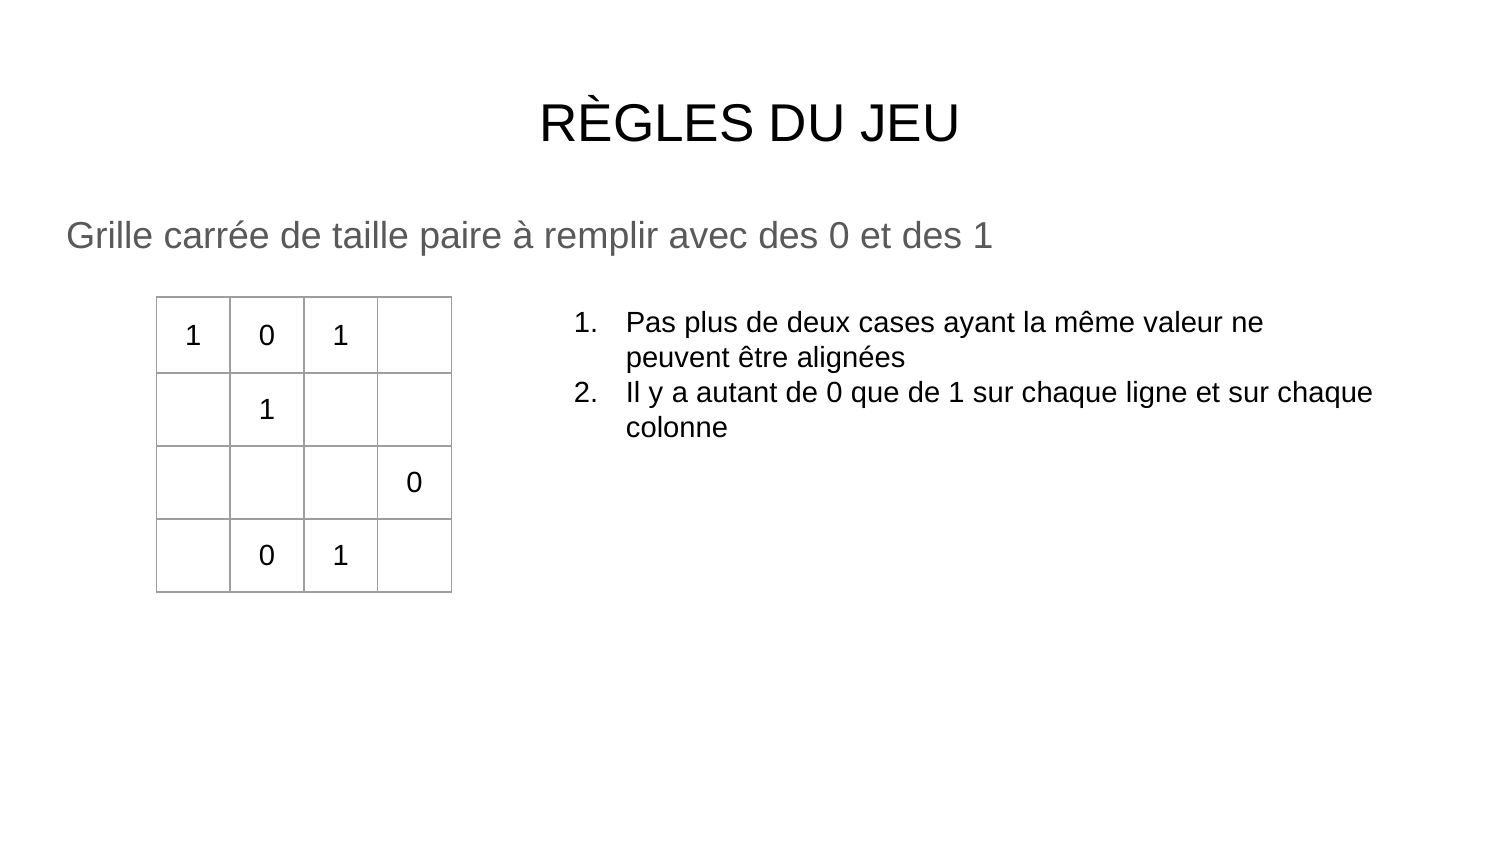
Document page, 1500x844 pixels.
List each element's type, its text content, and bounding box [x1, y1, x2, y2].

table_header 0 [231, 298, 303, 372]
table_cell 1 [305, 520, 377, 591]
table_cell 0 [378, 447, 451, 518]
table_cell [378, 520, 451, 591]
table_cell [157, 447, 229, 518]
table_cell [378, 374, 451, 445]
table_cell [157, 374, 229, 445]
table_cell 1 [231, 374, 303, 445]
table_cell 0 [231, 520, 303, 591]
table_cell [305, 374, 377, 445]
table_cell [305, 447, 377, 518]
table_header [378, 298, 451, 372]
table_header 1 [305, 298, 377, 372]
text_box Pas plus de deux cases ayant la même valeur ne peuvent être alignées Il y a autant de 0 que de 1 sur chaque ligne et sur chaque colonne [535, 288, 1391, 459]
title RÈGLES DU JEU [51, 72, 1449, 167]
list Grille carrée de taille paire à remplir avec des 0 et des 1 [51, 189, 1449, 283]
table_header 1 [157, 298, 229, 372]
table_cell [157, 520, 229, 591]
table_cell [231, 447, 303, 518]
